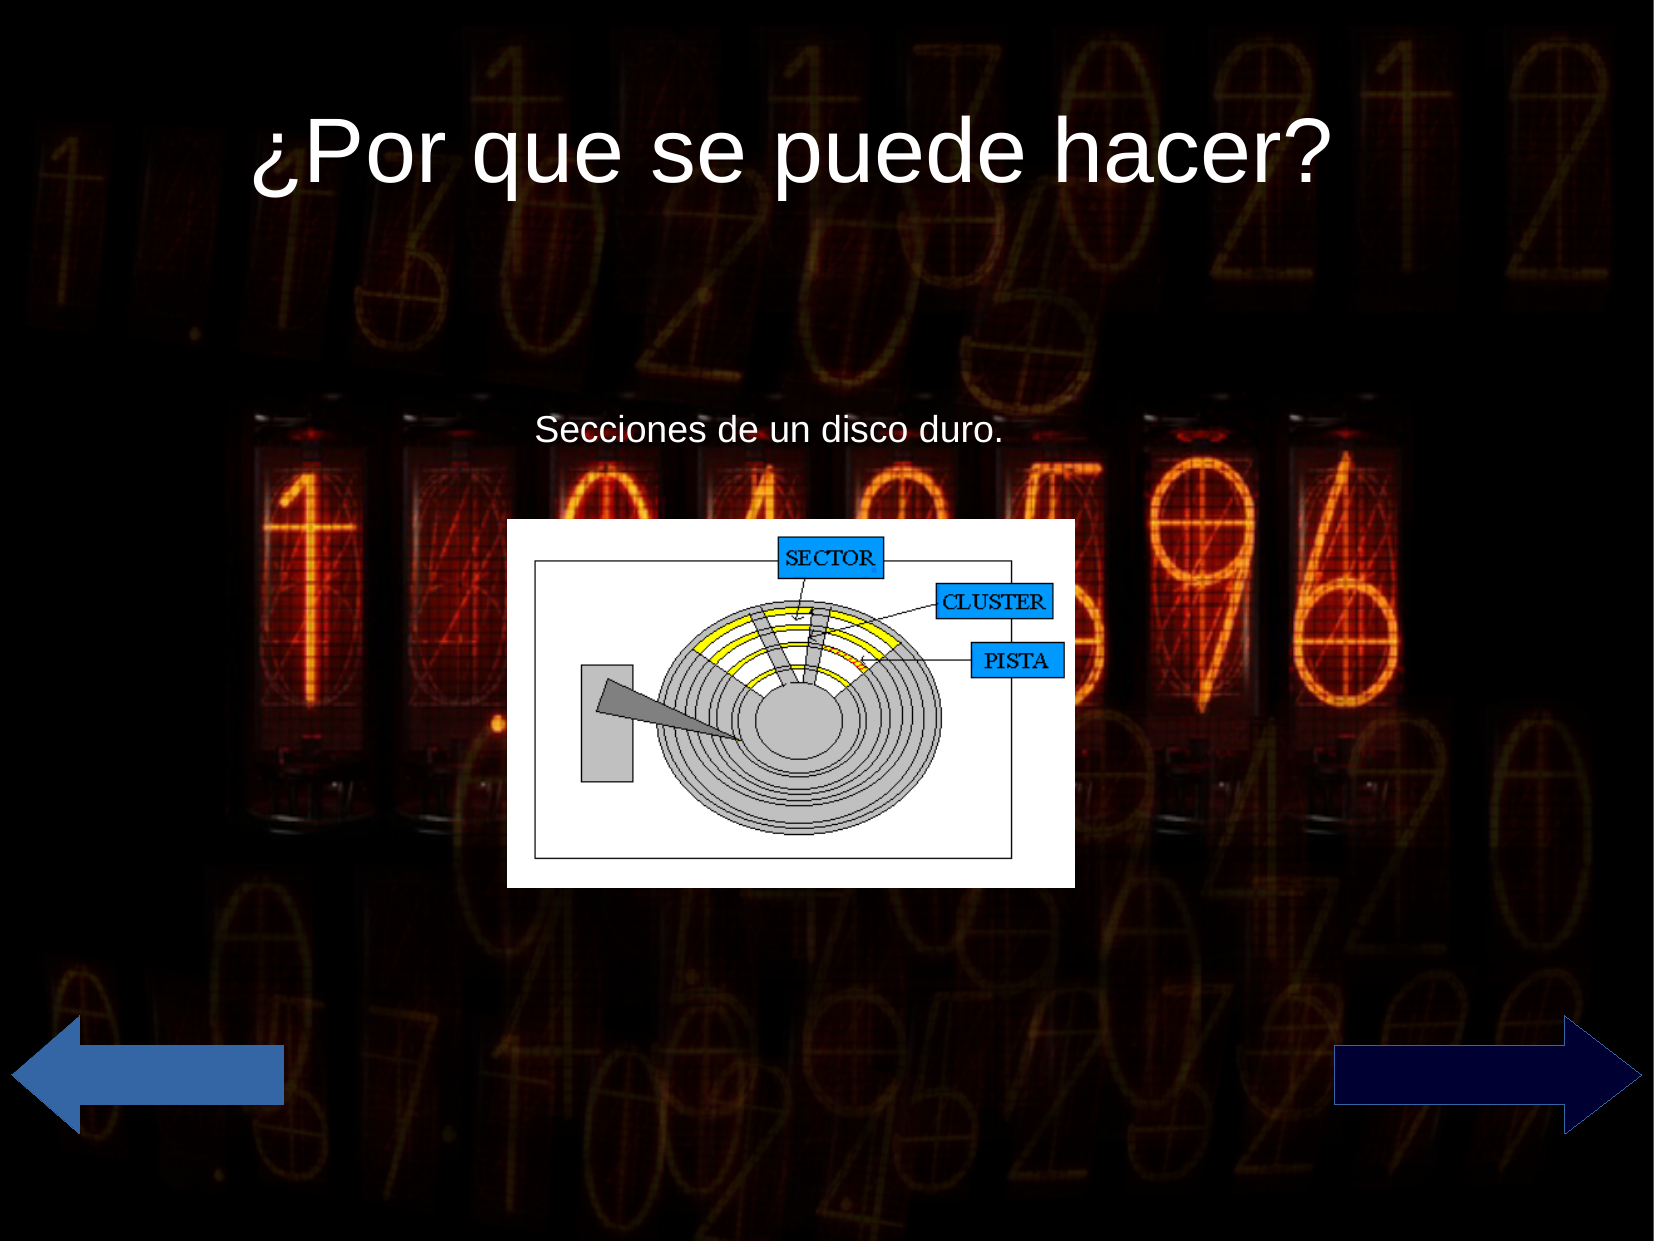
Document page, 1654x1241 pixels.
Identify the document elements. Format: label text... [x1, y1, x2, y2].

picture [0, 0, 1654, 1241]
text_box Secciones de un disco duro. [519, 401, 1052, 459]
list [82, 290, 1571, 1010]
title ¿Por que se puede hacer? [47, 47, 1536, 255]
